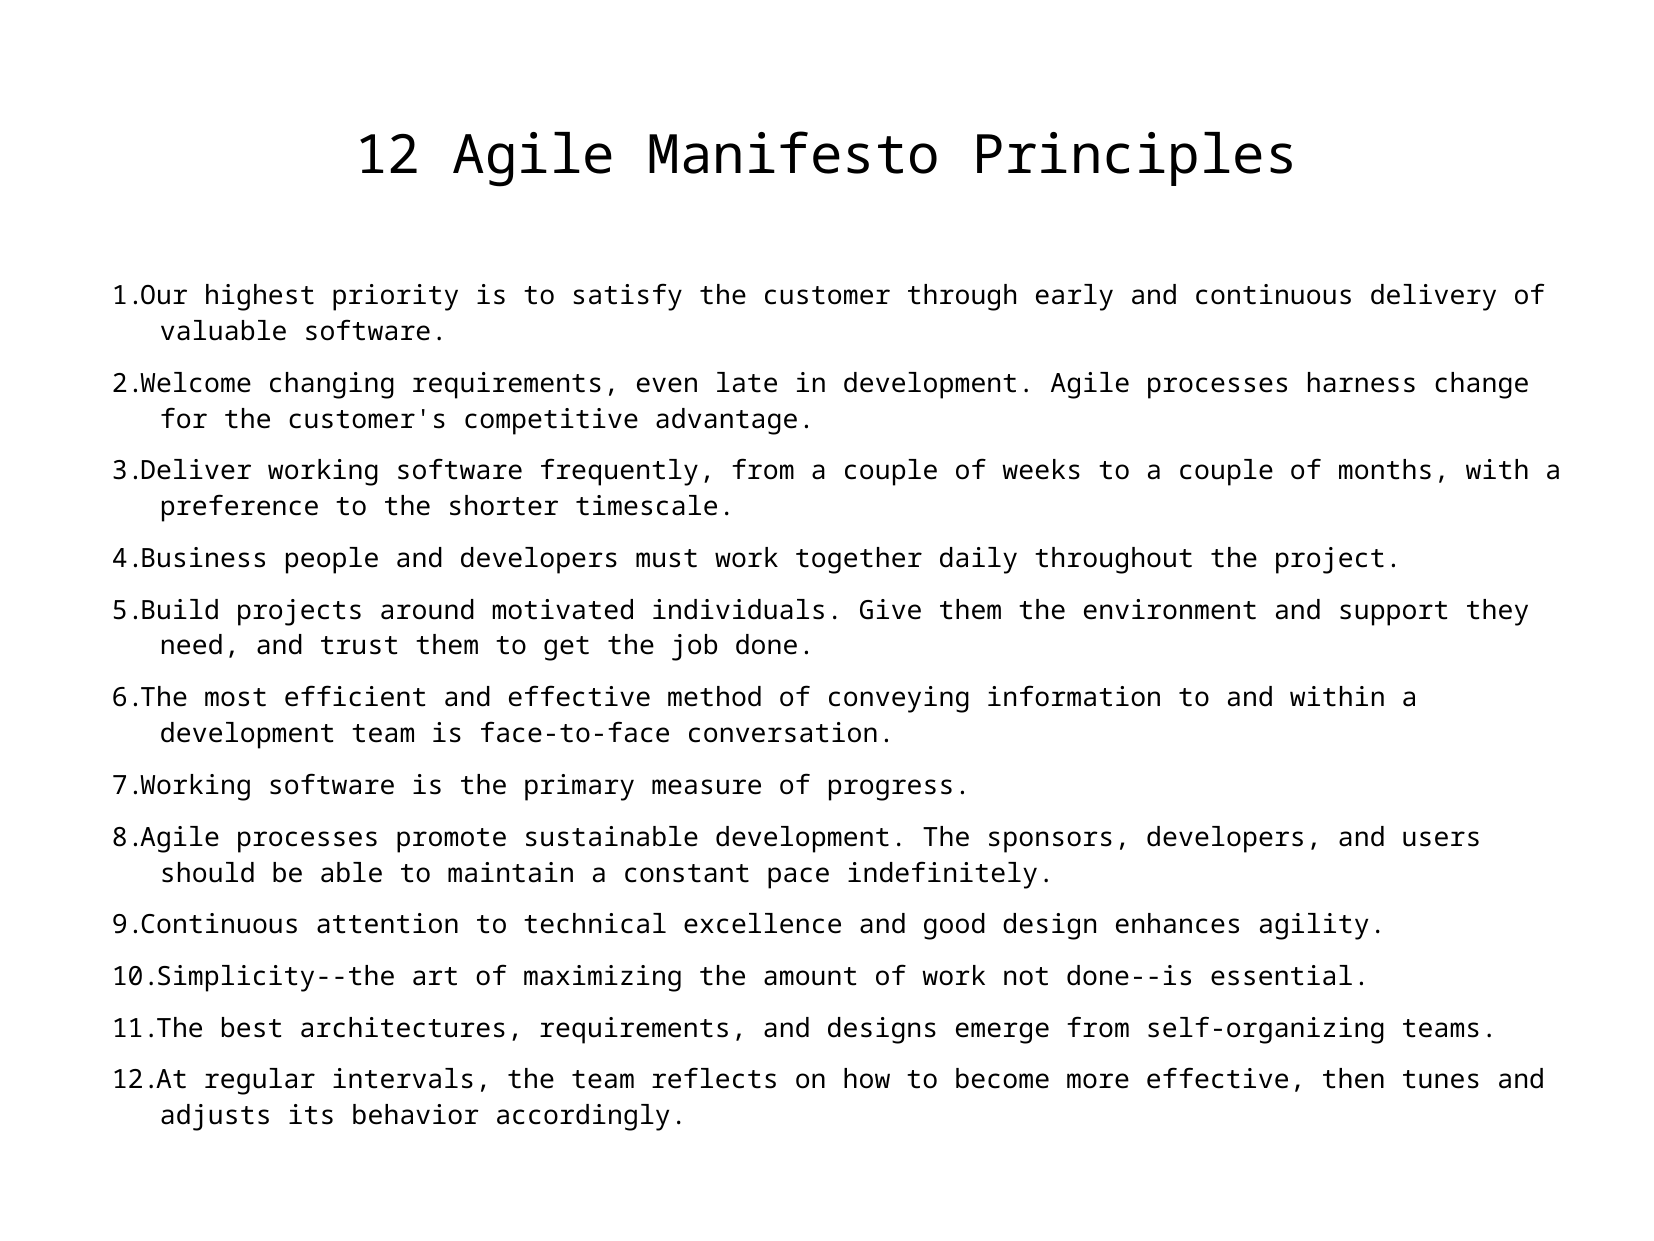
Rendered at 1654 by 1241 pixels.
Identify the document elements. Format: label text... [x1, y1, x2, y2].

title 12 Agile Manifesto Principles [82, 49, 1571, 224]
list Our highest priority is to satisfy the customer through early and continuous delivery of valuable software. Welcome changing requirements, even late in development. Agile processes harness change for the customer's competitive advantage. Deliver working software frequently, from a couple of weeks to a couple of months, with a preference to the shorter timescale. Business people and developers must work together daily throughout the project. Build projects around motivated individuals. Give them the environment and support they need, and trust them to get the job done. The most efficient and effective method of conveying information to and within a development team is face-to-face conversation. Working software is the primary measure of progress. Agile processes promote sustainable development. The sponsors, developers, and users should be able to maintain a constant pace indefinitely. Continuous attention to technical excellence and good design enhances agility. Simplicity--the art of maximizing the amount of work not done--is essential. The best architectures, requirements, and designs emerge from self-organizing teams. At regular intervals, the team reflects on how to become more effective, then tunes and adjusts its behavior accordingly. [82, 224, 1571, 1146]
